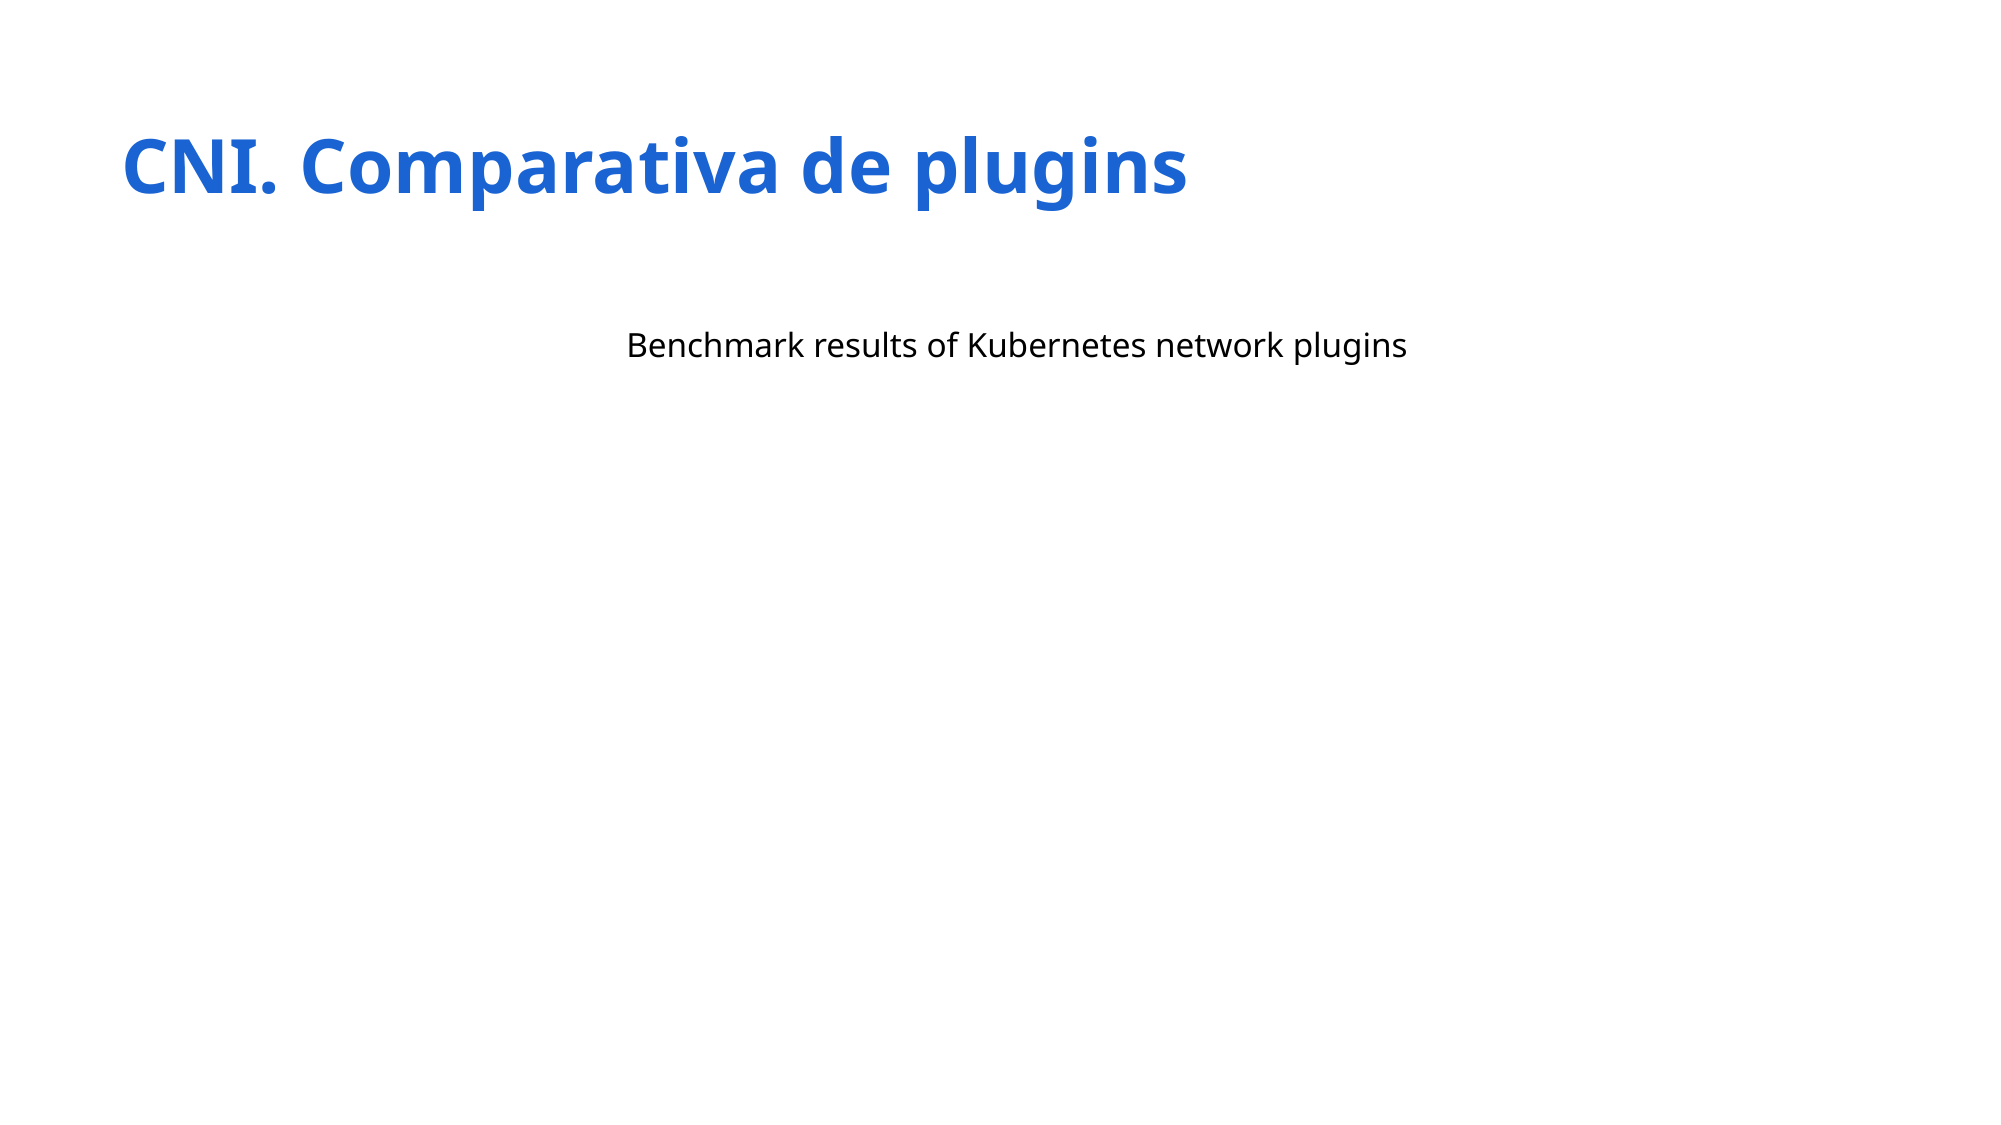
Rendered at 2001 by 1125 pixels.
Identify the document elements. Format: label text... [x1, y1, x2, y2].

text_box CNI. Comparativa de plugins [106, 106, 1878, 293]
text_box Benchmark results of Kubernetes network plugins [143, 292, 1857, 827]
